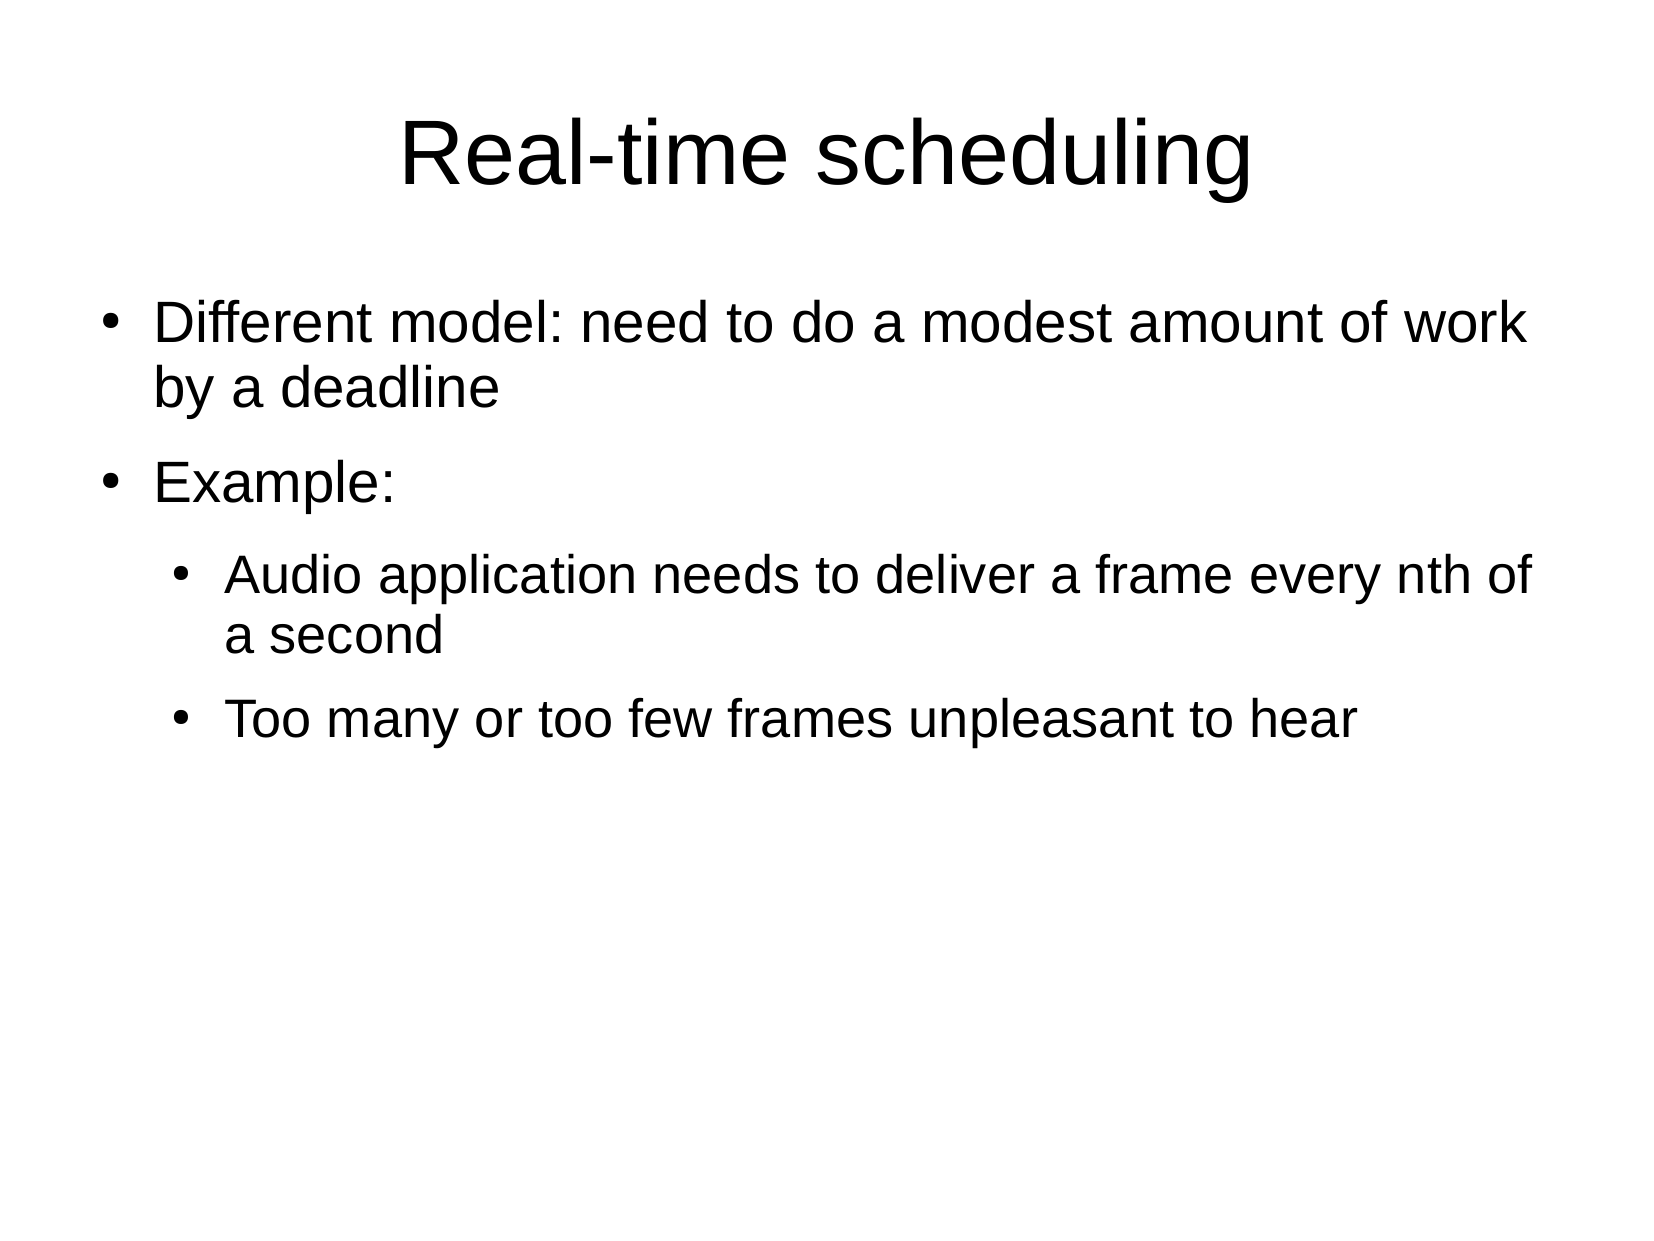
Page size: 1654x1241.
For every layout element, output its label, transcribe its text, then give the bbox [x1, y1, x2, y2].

title Real-time scheduling [82, 49, 1571, 257]
list Different model: need to do a modest amount of work by a deadline Example: Audio application needs to deliver a frame every nth of a second Too many or too few frames unpleasant to hear [82, 290, 1571, 1010]
